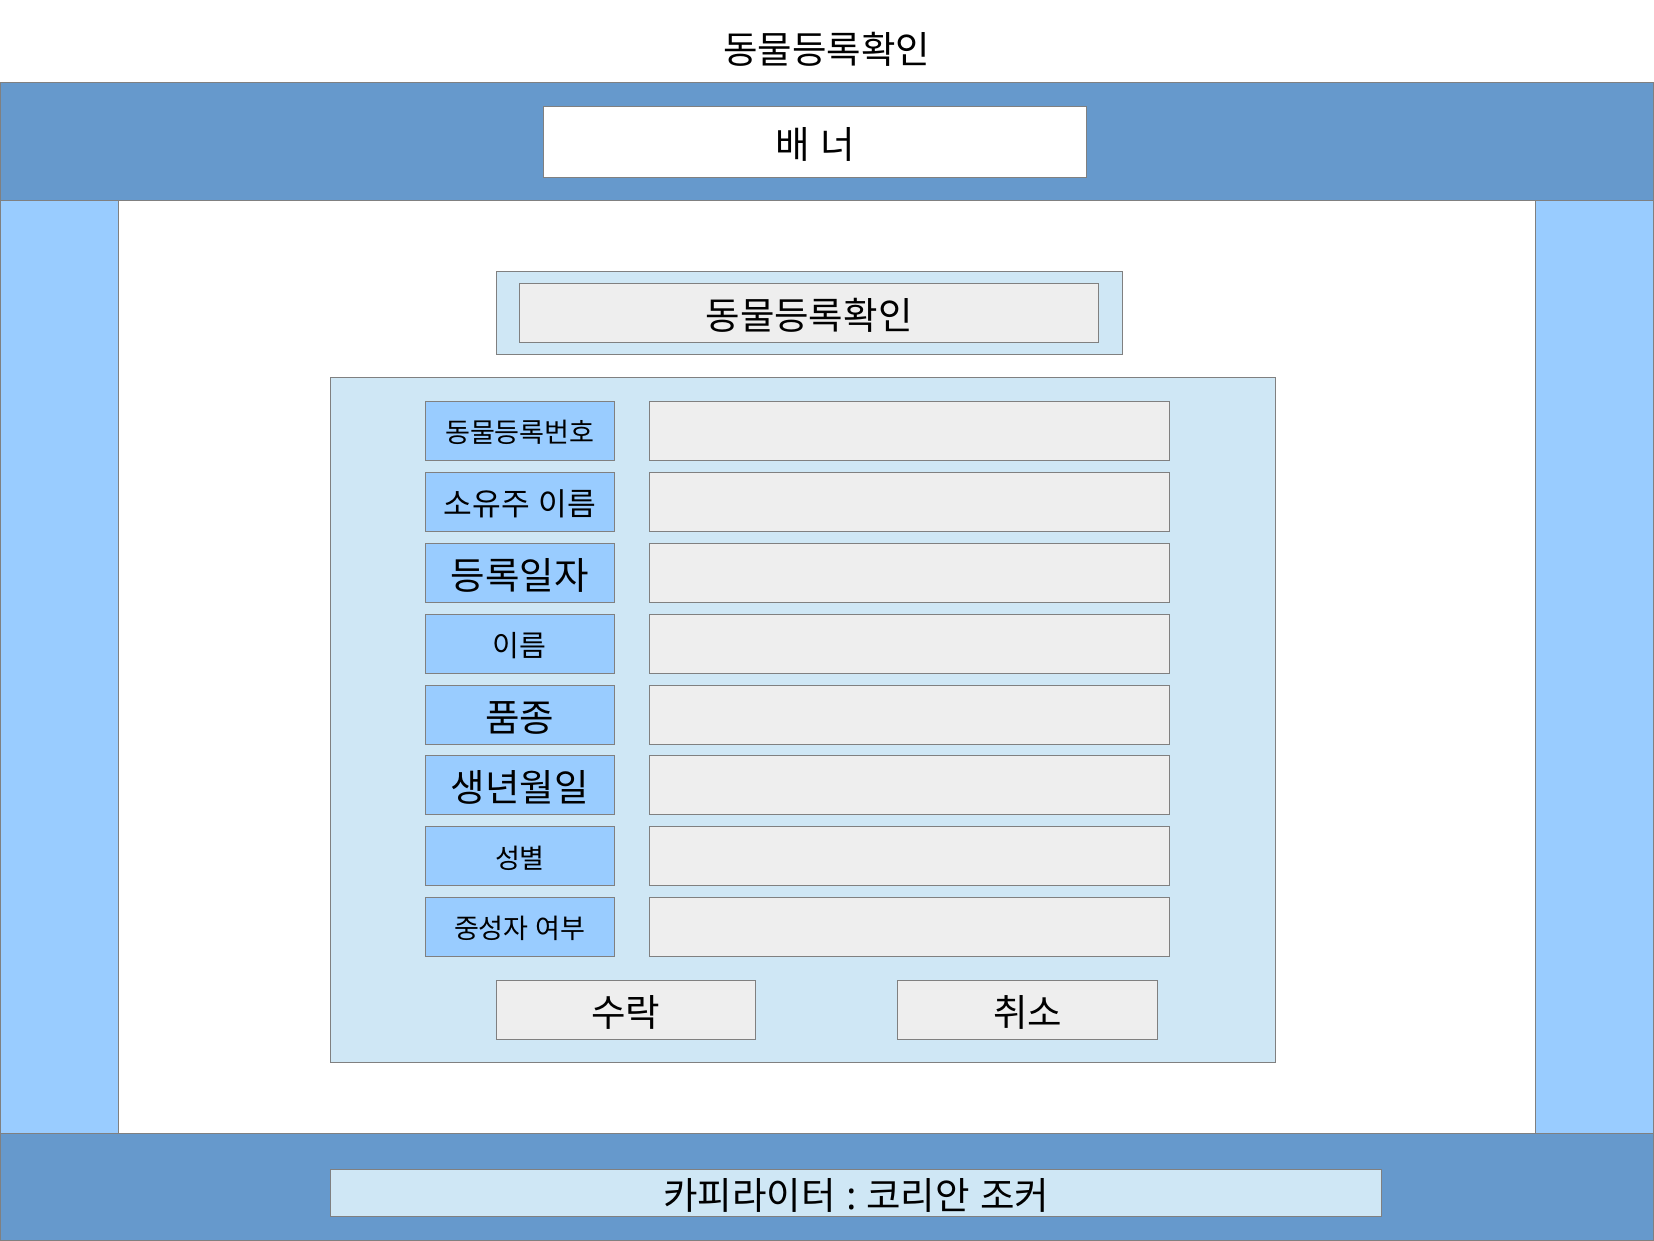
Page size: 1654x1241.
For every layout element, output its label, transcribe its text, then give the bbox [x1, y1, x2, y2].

text_box 생년월일 [425, 755, 615, 815]
text_box 동물등록번호 [425, 401, 615, 461]
text_box 동물등록확인 [602, 13, 1052, 71]
text_box 이름 [425, 614, 615, 674]
text_box 취소 [897, 980, 1158, 1040]
text_box 소유주 이름 [425, 472, 615, 532]
text_box 중성자 여부 [425, 897, 615, 957]
text_box 카피라이터 : 코리안 조커 [330, 1169, 1382, 1217]
text_box 동물등록확인 [519, 283, 1099, 343]
text_box 배 너 [543, 106, 1087, 178]
text_box 성별 [425, 826, 615, 886]
text_box 품종 [425, 685, 615, 745]
text_box 수락 [496, 980, 756, 1040]
text_box 등록일자 [425, 543, 615, 603]
text_box [0, 82, 1654, 1241]
